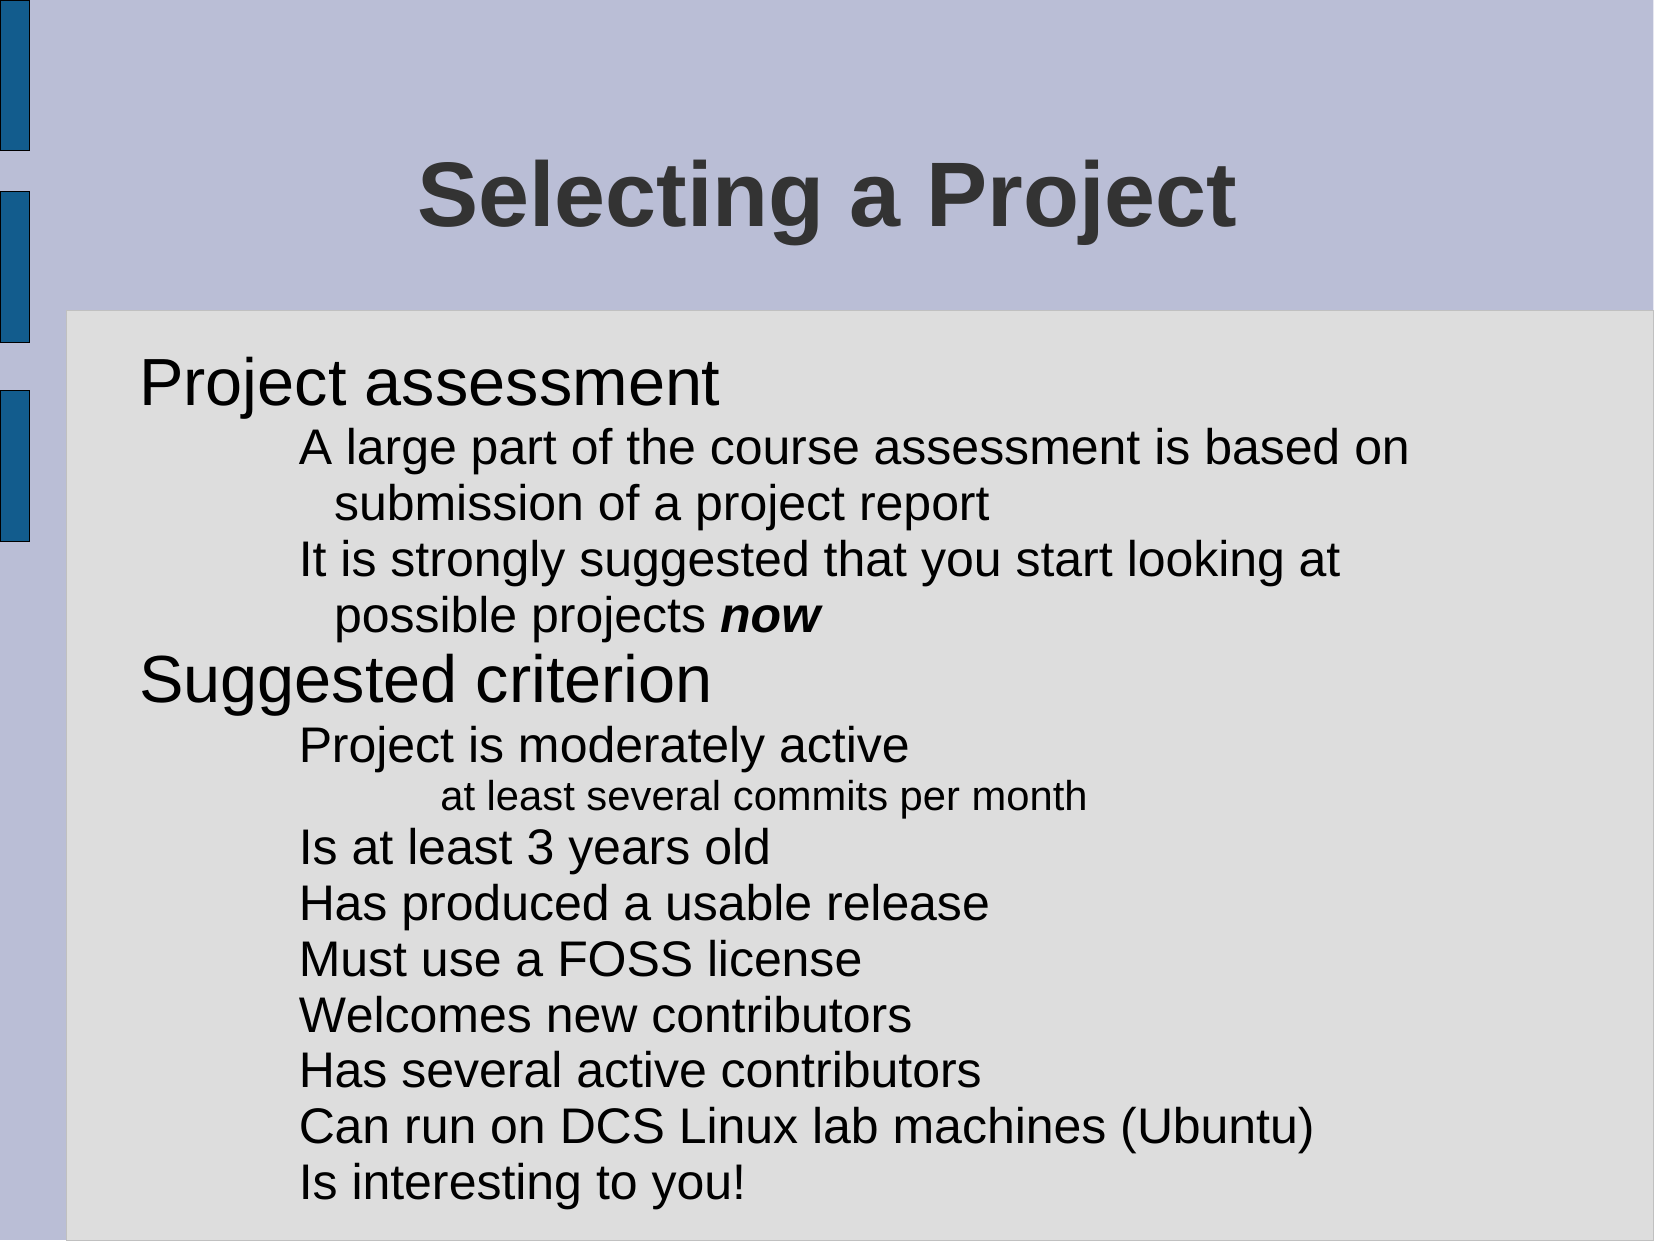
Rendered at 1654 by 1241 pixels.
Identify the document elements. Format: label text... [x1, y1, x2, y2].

title Selecting a Project [121, 98, 1534, 291]
list Project assessment A large part of the course assessment is based on submission of a project report It is strongly suggested that you start looking at possible projects now Suggested criterion Project is moderately active at least several commits per month Is at least 3 years old Has produced a usable release Must use a FOSS license Welcomes new contributors Has several active contributors Can run on DCS Linux lab machines (Ubuntu) Is interesting to you! [121, 344, 1534, 1210]
